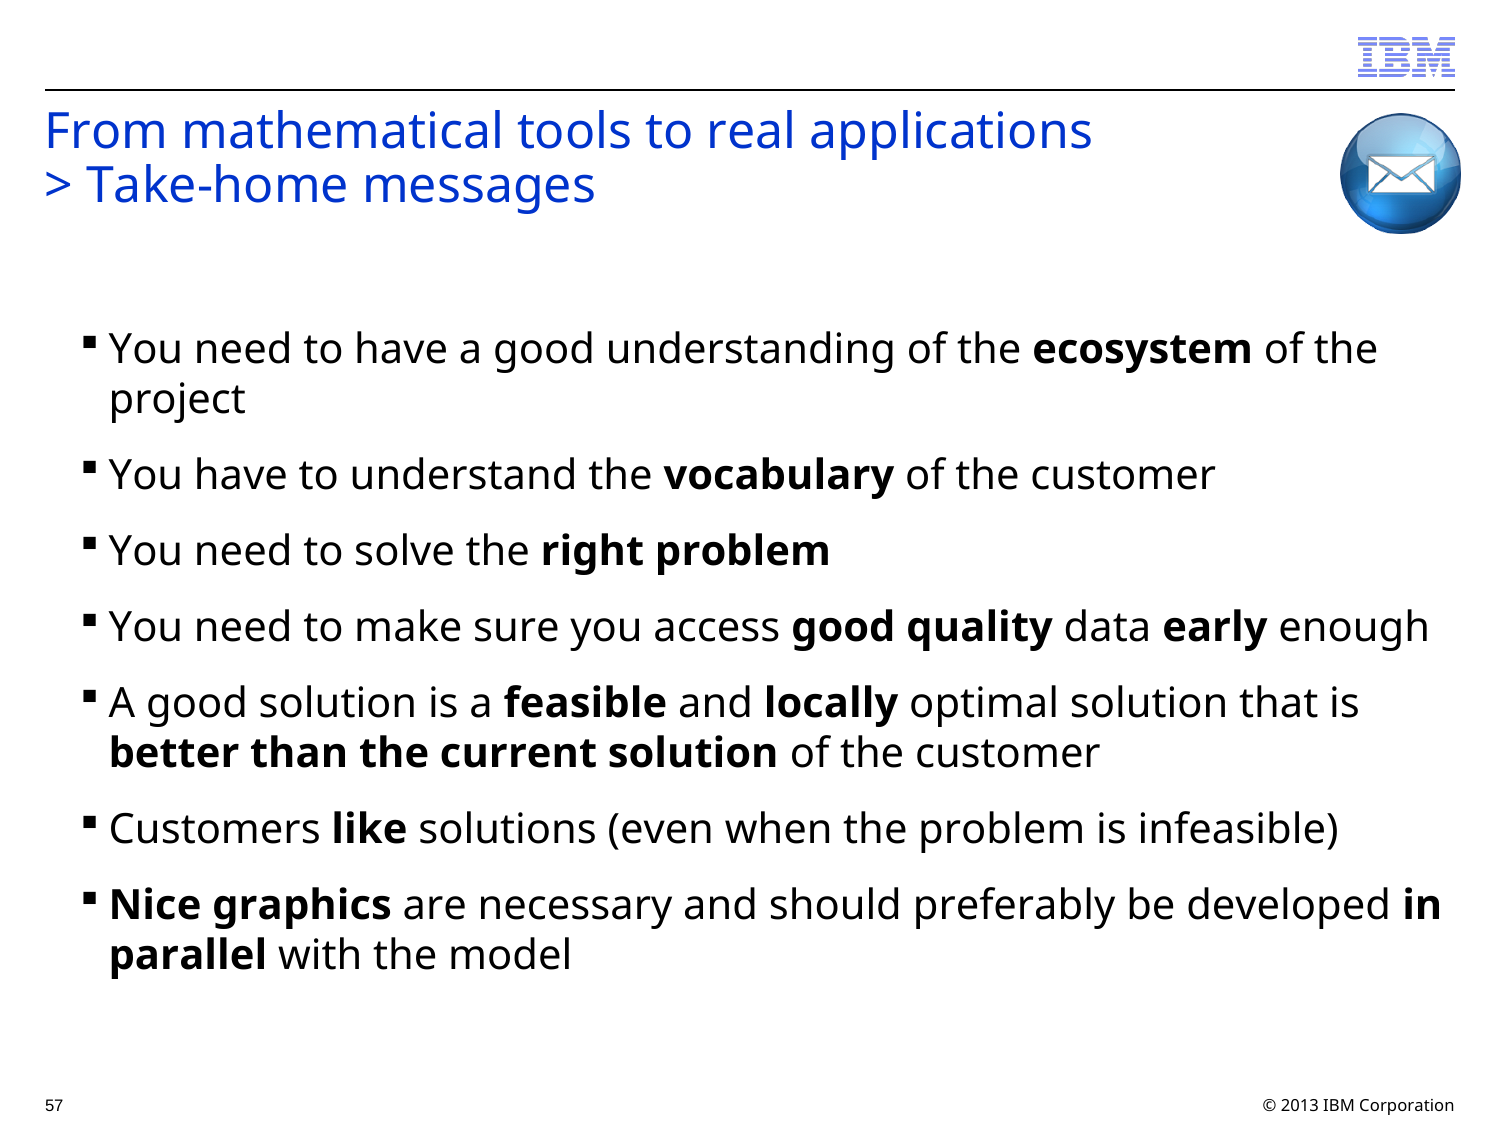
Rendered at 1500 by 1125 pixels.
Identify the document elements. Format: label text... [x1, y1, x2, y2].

picture [1340, 113, 1461, 234]
picture [1358, 37, 1455, 77]
title From mathematical tools to real applications > Take-home messages [29, 97, 1455, 279]
list [29, 307, 1455, 1000]
text_box You need to have a good understanding of the ecosystem of the project You have to understand the vocabulary of the customer You need to solve the right problem You need to make sure you access good quality data early enough A good solution is a feasible and locally optimal solution that is better than the current solution of the customer Customers like solutions (even when the problem is infeasible) Nice graphics are necessary and should preferably be developed in parallel with the model [65, 314, 1491, 1007]
